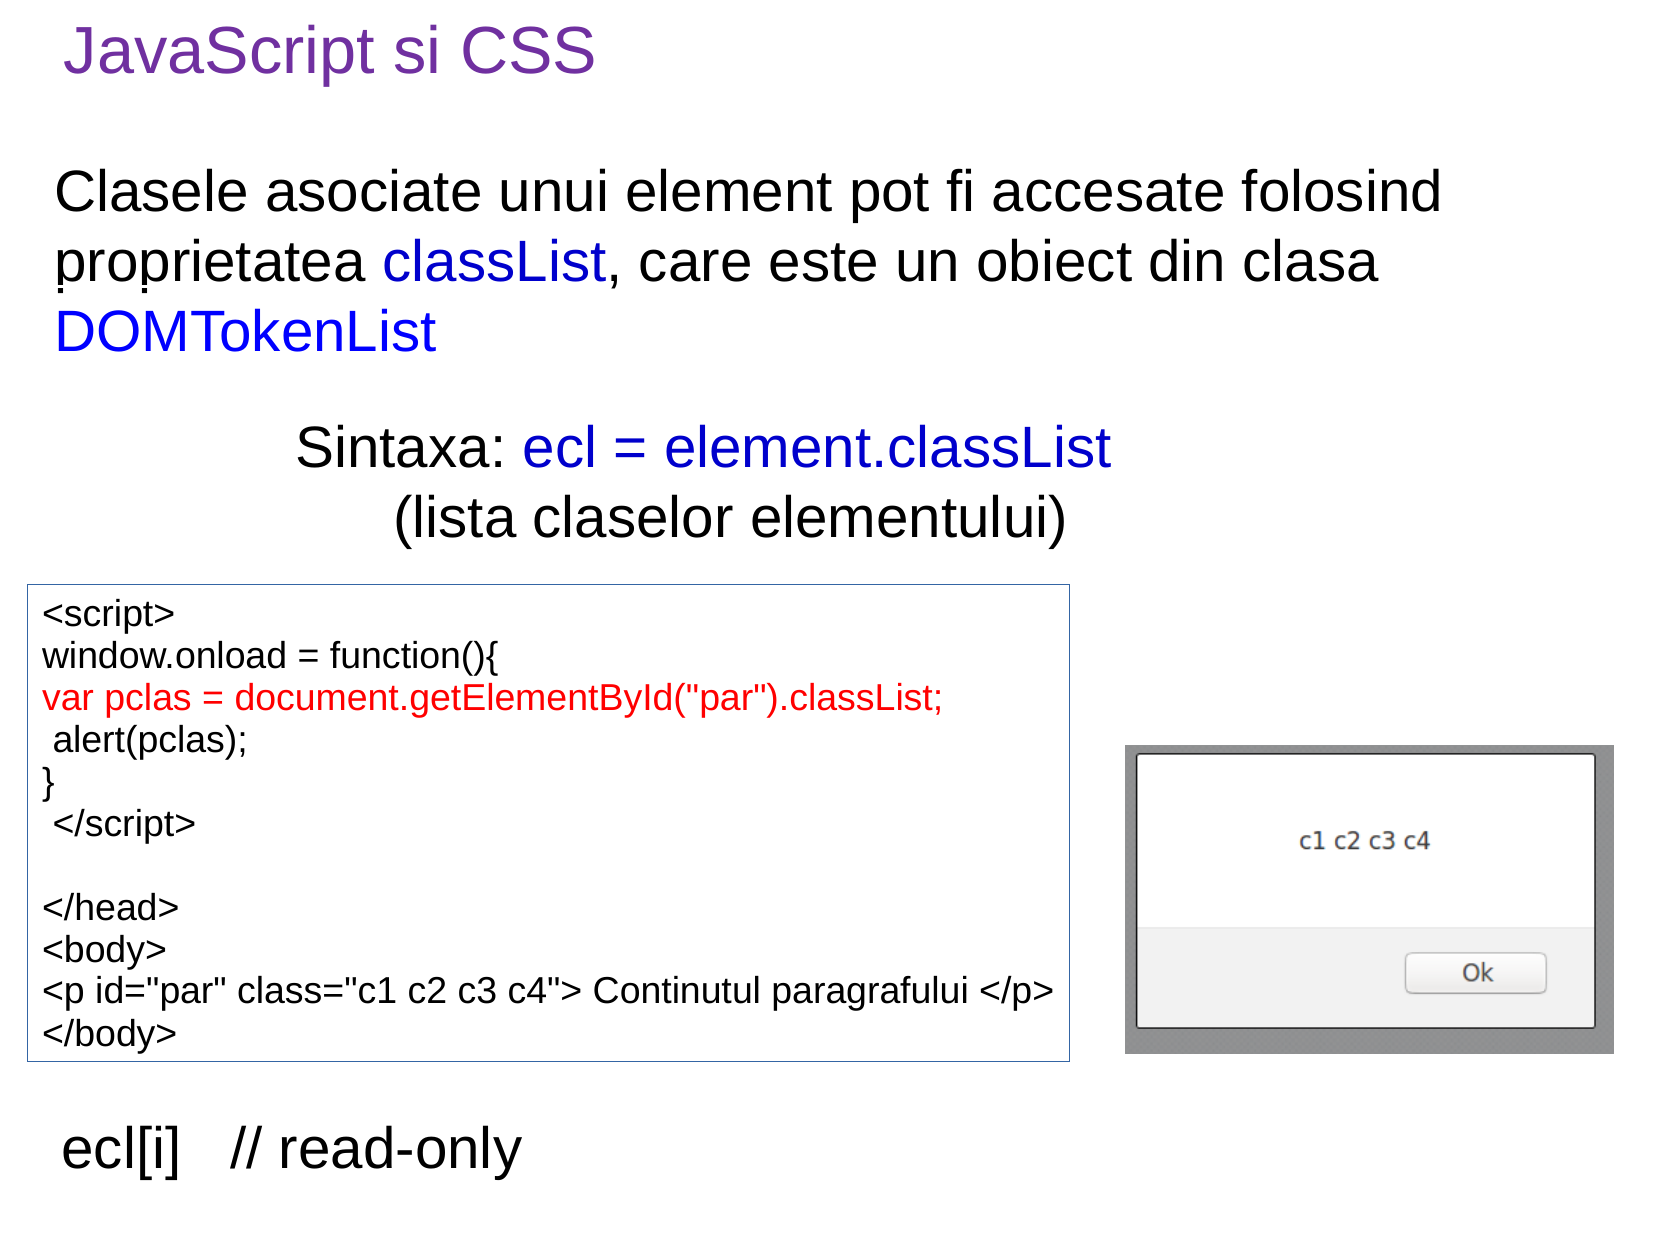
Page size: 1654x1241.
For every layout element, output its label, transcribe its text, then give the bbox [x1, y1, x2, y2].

picture [1125, 745, 1614, 1055]
text_box Sintaxa: ecl = element.classList (lista claselor elementului) [280, 402, 1291, 1113]
text_box ecl[i] // read-only [46, 1107, 555, 1188]
text_box JavaScript si CSS [49, 0, 672, 145]
text_box <script> window.onload = function(){ var pclas = document.getElementById("par").classList; alert(pclas); } </script> </head> <body> <p id="par" class="c1 c2 c3 c4"> Continutul paragrafului </p> </body> [27, 584, 1070, 1062]
text_box Clasele asociate unui element pot fi accesate folosind proprietatea classList, care este un obiect din clasa DOMTokenList [39, 145, 1462, 394]
